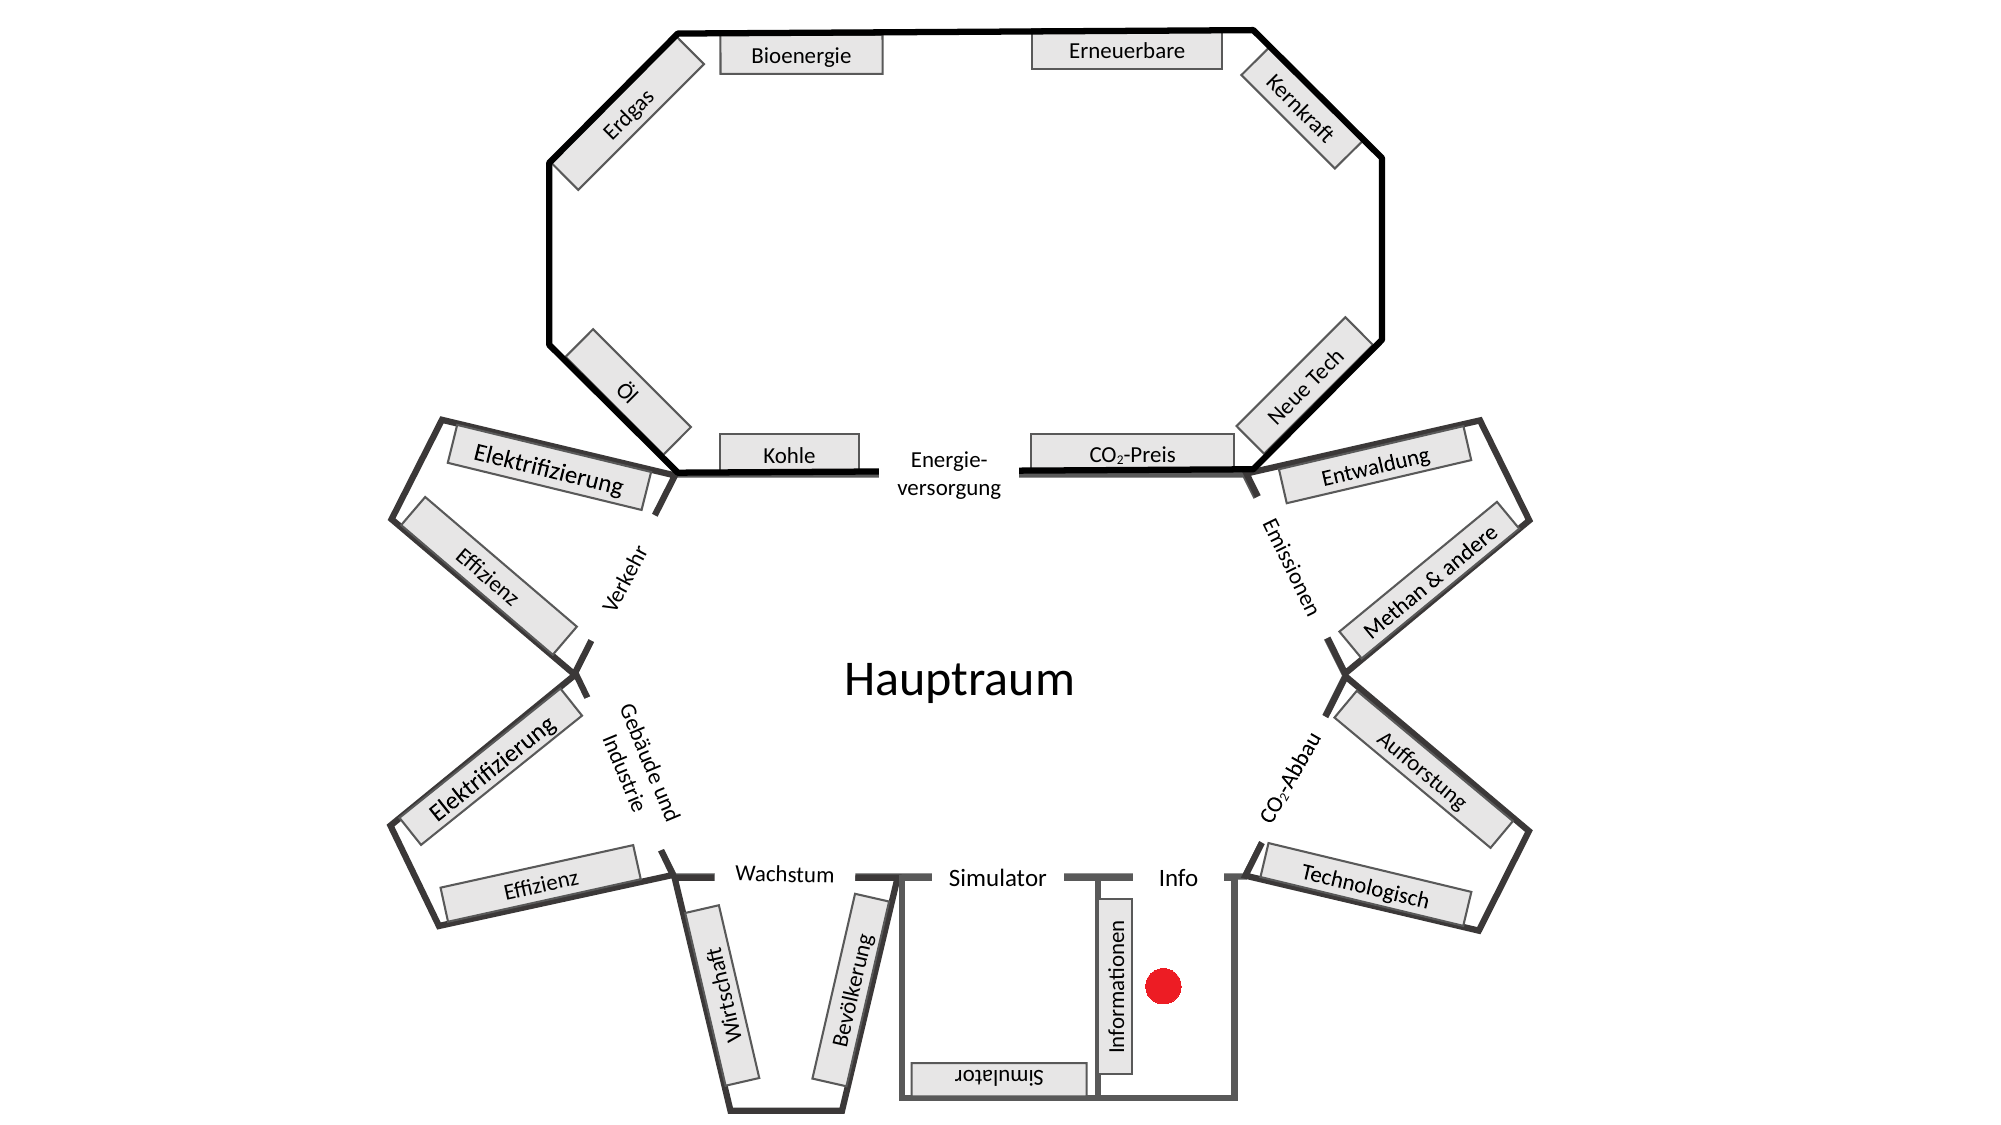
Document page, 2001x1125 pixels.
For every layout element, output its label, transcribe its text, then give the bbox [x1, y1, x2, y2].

text_box Simulator [911, 1063, 1087, 1097]
text_box Wachstum [715, 843, 855, 903]
text_box Info [1133, 852, 1224, 899]
text_box Entwaldung [1278, 426, 1472, 504]
text_box Kernkraft [1241, 49, 1361, 169]
text_box Technologisch [1260, 843, 1472, 926]
text_box Neue Tech [1236, 317, 1372, 454]
text_box Elektrifizierung [399, 688, 583, 845]
text_box Effizienz [440, 845, 641, 922]
text_box [390, 419, 675, 926]
text_box Methan & andere [1339, 501, 1520, 659]
text_box [1245, 676, 1529, 931]
text_box [674, 877, 898, 1111]
text_box Energie-versorgung [880, 444, 1019, 500]
text_box Kohle [720, 434, 859, 469]
text_box Aufforstung [1334, 690, 1513, 848]
text_box Verkehr [570, 508, 681, 653]
text_box Erdgas [553, 38, 704, 190]
text_box Effizienz [401, 497, 577, 655]
text_box Emissionen [1232, 486, 1353, 650]
text_box CO2-Preis [1031, 433, 1235, 467]
text_box [1327, 632, 1395, 674]
text_box [1145, 968, 1182, 1004]
text_box Hauptraum [575, 474, 1346, 877]
text_box Bioenergie [720, 36, 883, 74]
text_box Erneuerbare [1032, 34, 1223, 69]
text_box Wirtschaft [685, 905, 760, 1086]
text_box CO2-Abbau [1230, 703, 1347, 845]
text_box [1246, 420, 1530, 619]
text_box [1396, 618, 1412, 632]
text_box Öl [566, 329, 691, 454]
text_box Elektrifizierung [447, 424, 652, 510]
text_box Simulator [933, 852, 1063, 899]
text_box Informationen [1098, 899, 1132, 1075]
text_box Bevölkerung [812, 893, 890, 1087]
text_box Gebäude und Industrie [581, 680, 697, 856]
